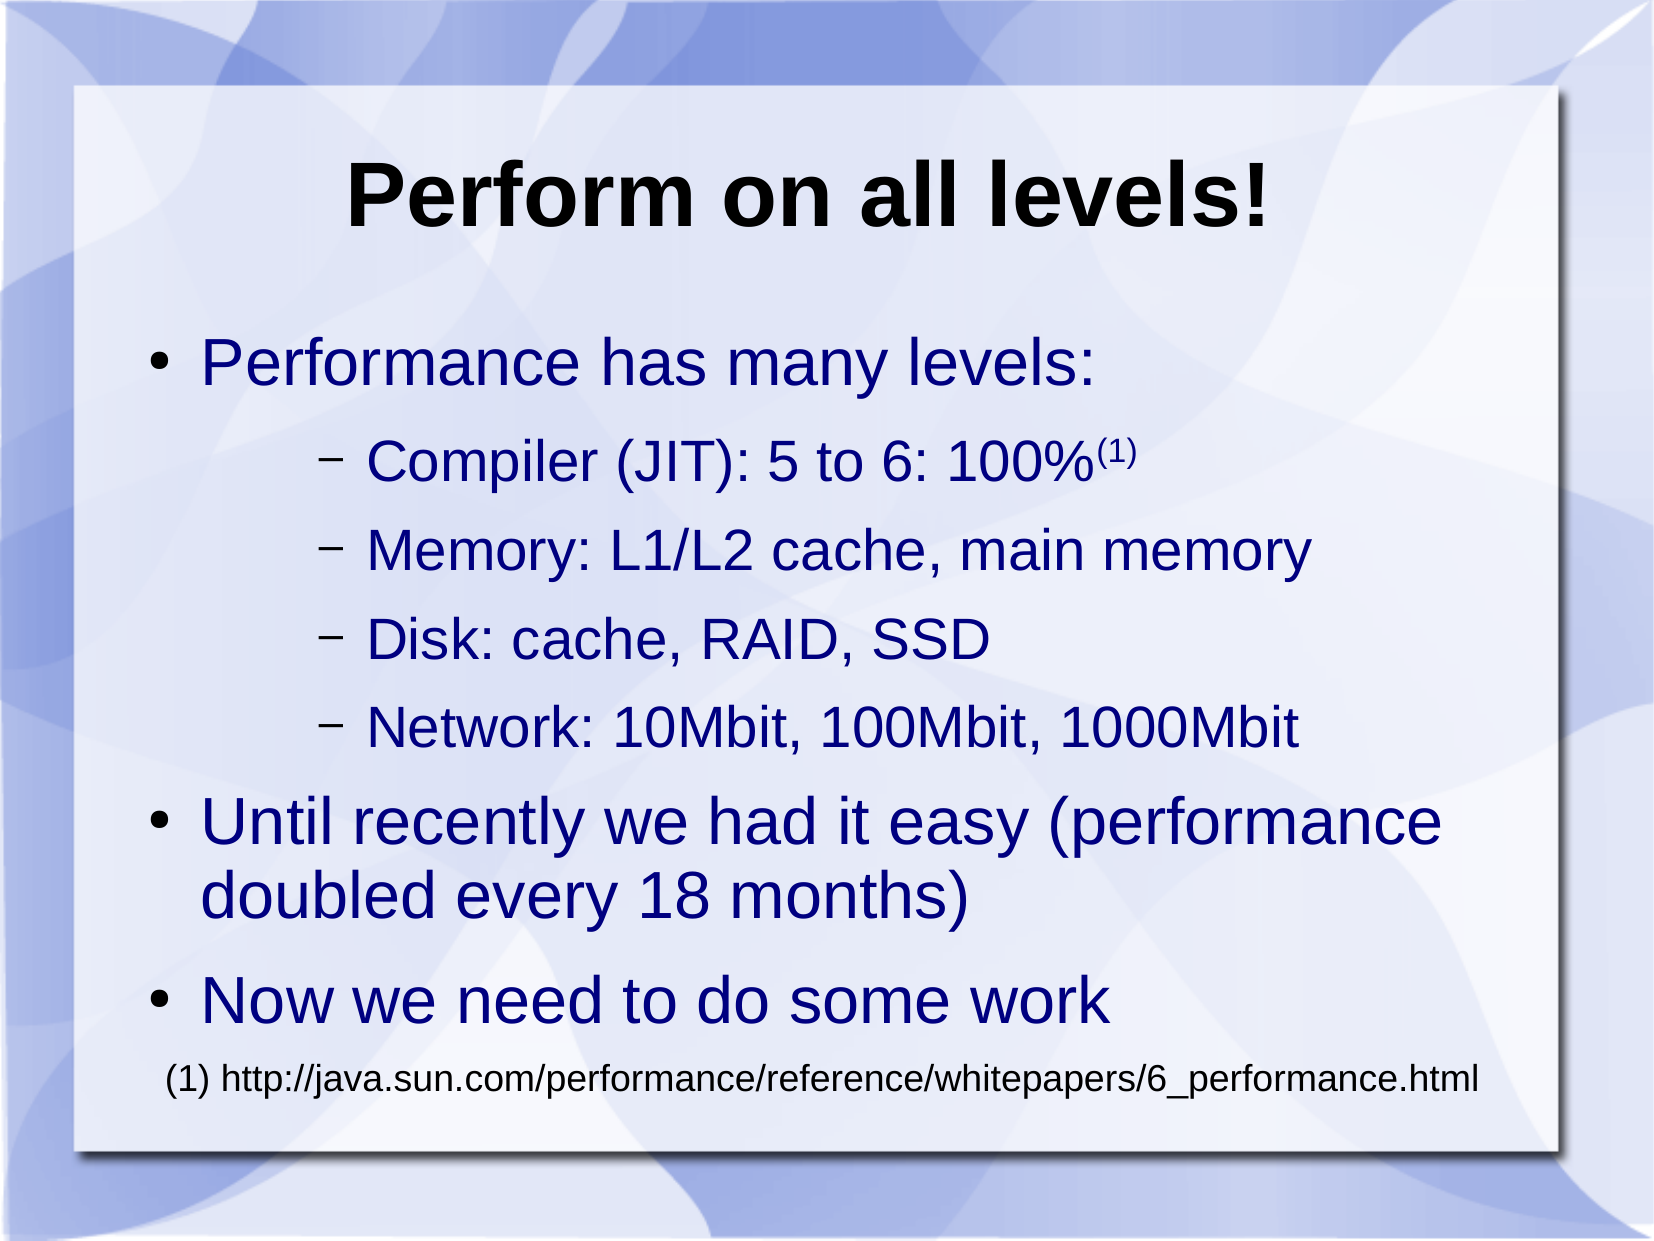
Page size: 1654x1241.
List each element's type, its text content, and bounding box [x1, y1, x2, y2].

list Performance has many levels: Compiler (JIT): 5 to 6: 100%(1) Memory: L1/L2 cache, main memory Disk: cache, RAID, SSD Network: 10Mbit, 100Mbit, 1000Mbit Until recently we had it easy (performance doubled every 18 months) Now we need to do some work [129, 324, 1489, 1129]
text_box (1) http://java.sun.com/performance/reference/whitepapers/6_performance.html [150, 1050, 1501, 1107]
title Perform on all levels! [82, 98, 1536, 291]
picture [0, 0, 1654, 1241]
